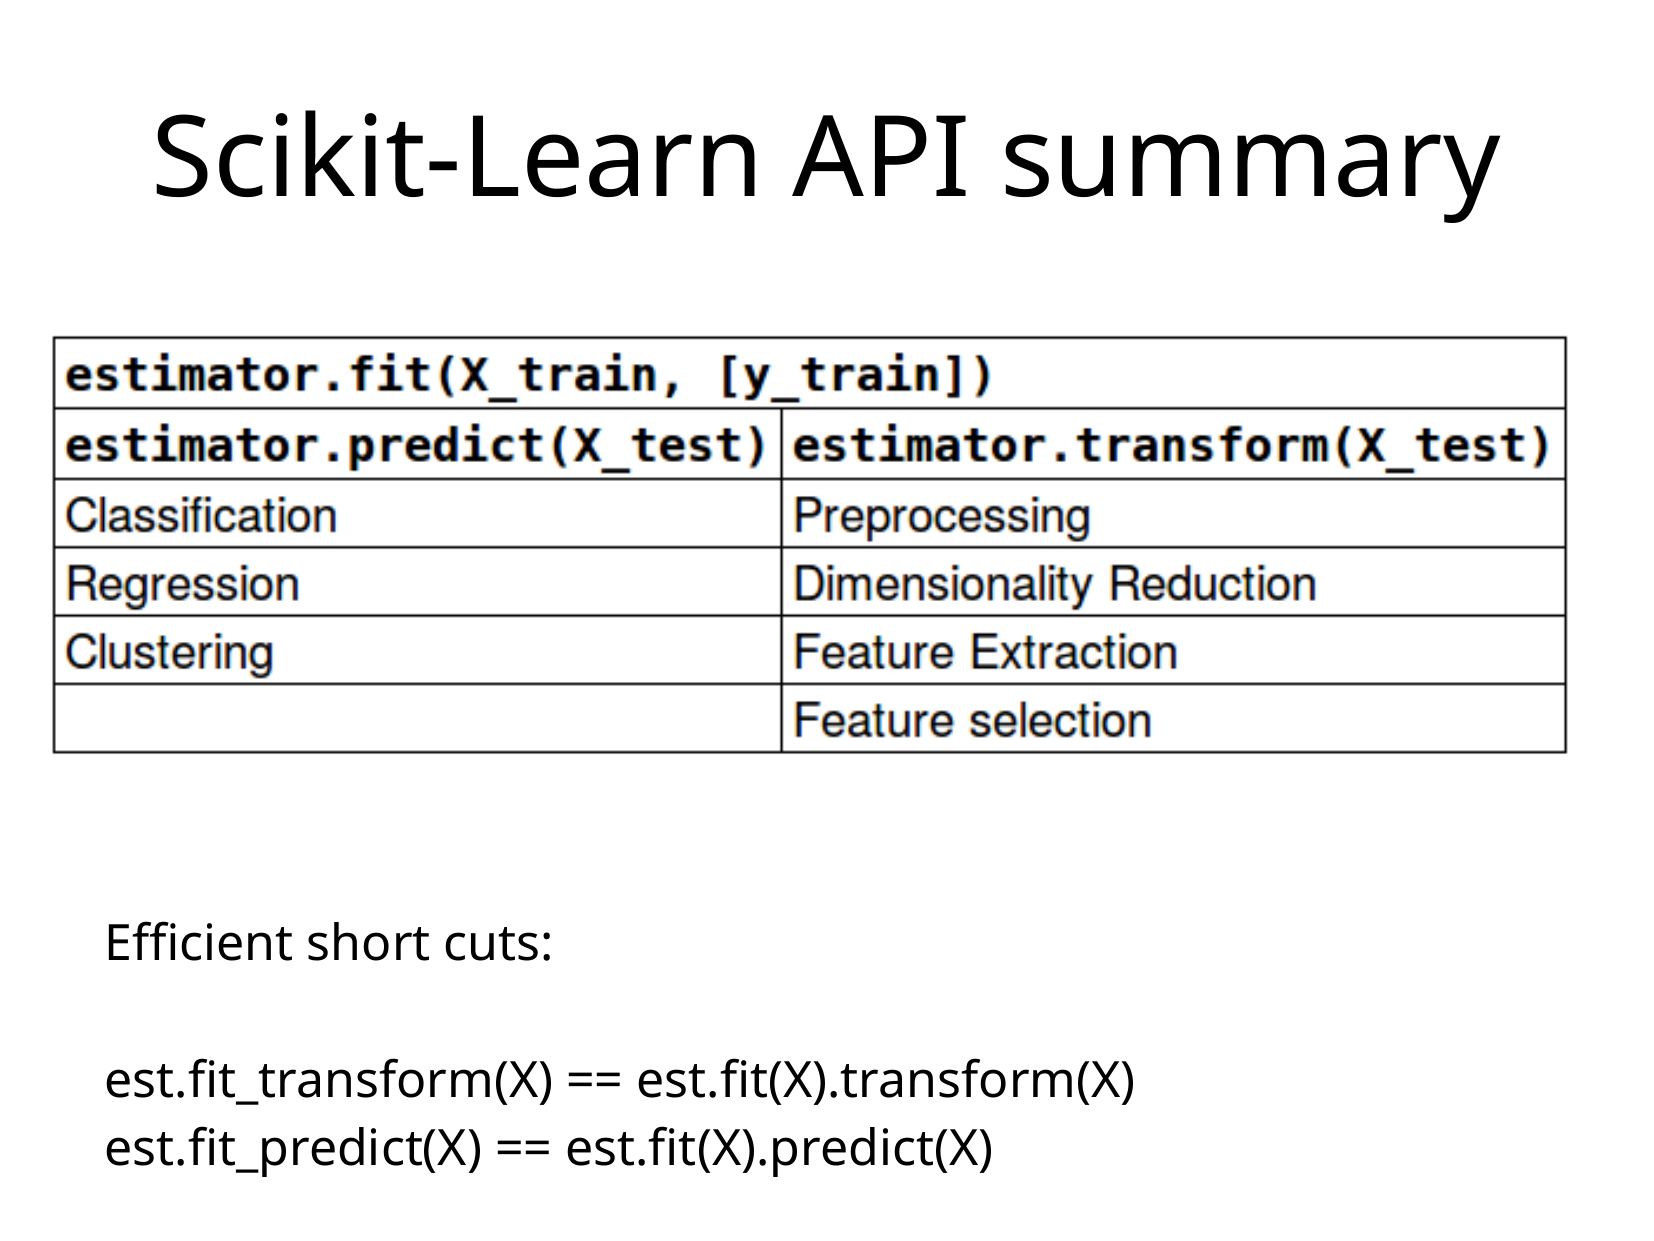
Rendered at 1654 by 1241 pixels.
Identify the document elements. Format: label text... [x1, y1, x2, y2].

picture [30, 323, 1584, 781]
text_box Efficient short cuts: est.fit_transform(X) == est.fit(X).transform(X) est.fit_predict(X) == est.fit(X).predict(X) [90, 900, 1328, 1153]
title Scikit-Learn API summary [82, 49, 1571, 257]
